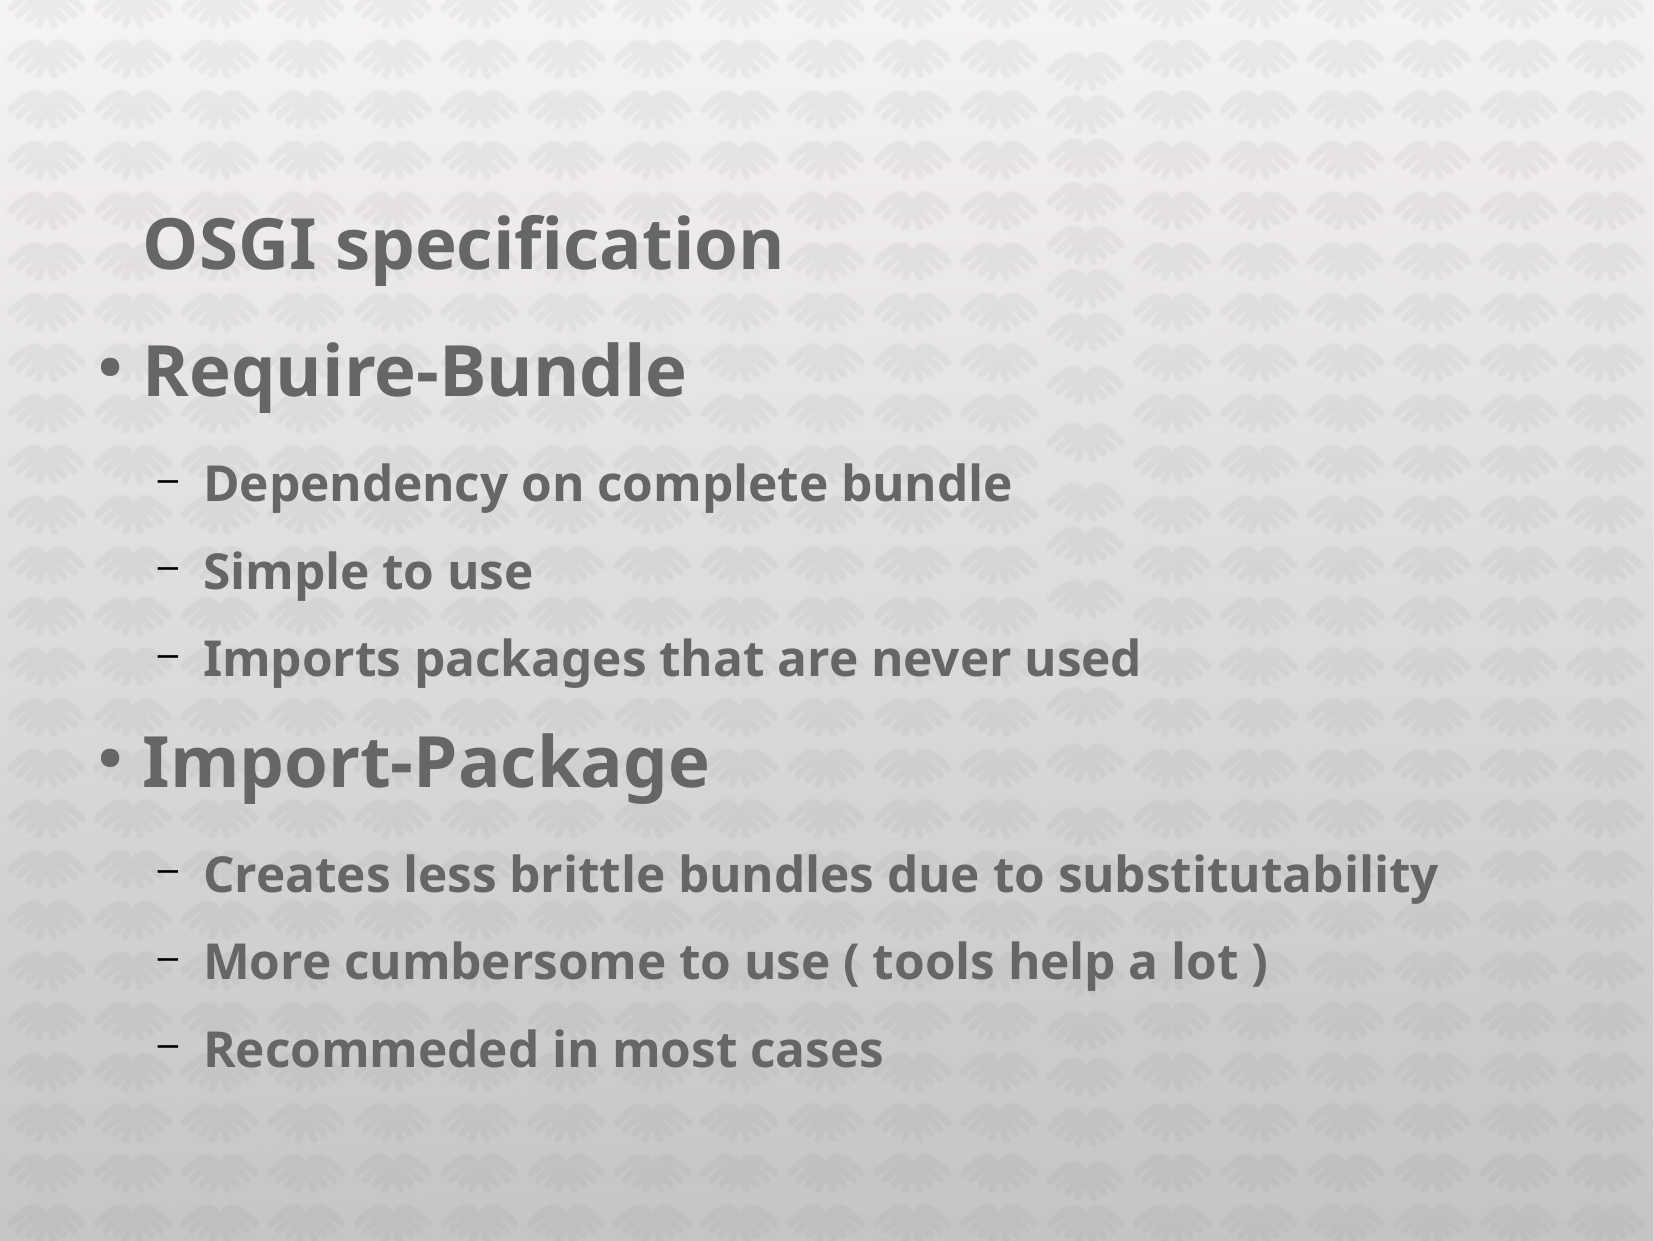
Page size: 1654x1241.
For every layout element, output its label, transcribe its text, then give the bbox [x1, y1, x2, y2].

picture [0, 0, 1654, 1241]
list OSGI specification Require-Bundle Dependency on complete bundle Simple to use Imports packages that are never used Import-Package Creates less brittle bundles due to substitutability More cumbersome to use ( tools help a lot ) Recommeded in most cases [82, 193, 1538, 1092]
